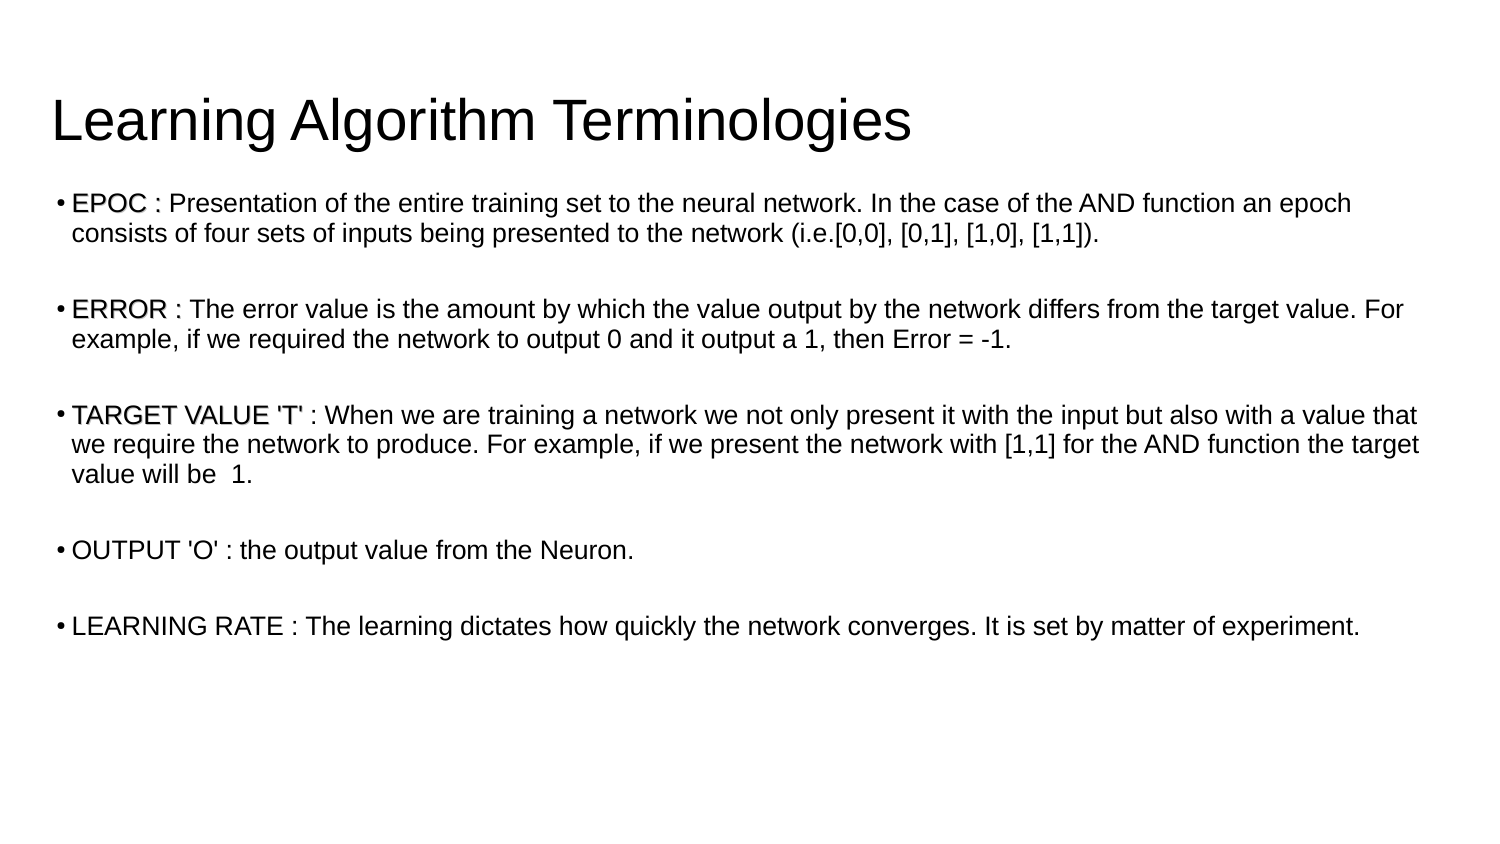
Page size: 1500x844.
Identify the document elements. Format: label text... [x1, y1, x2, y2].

title Learning Algorithm Terminologies [51, 72, 1449, 167]
list EPOC : Presentation of the entire training set to the neural network. In the case of the AND function an epoch consists of four sets of inputs being presented to the network (i.e.[0,0], [0,1], [1,0], [1,1]). ERROR : The error value is the amount by which the value output by the network differs from the target value. For example, if we required the network to output 0 and it output a 1, then Error = -1. TARGET VALUE 'T' : When we are training a network we not only present it with the input but also with a value that we require the network to produce. For example, if we present the network with [1,1] for the AND function the target value will be 1. OUTPUT 'O' : the output value from the Neuron. LEARNING RATE : The learning dictates how quickly the network converges. It is set by matter of experiment. [51, 189, 1449, 750]
